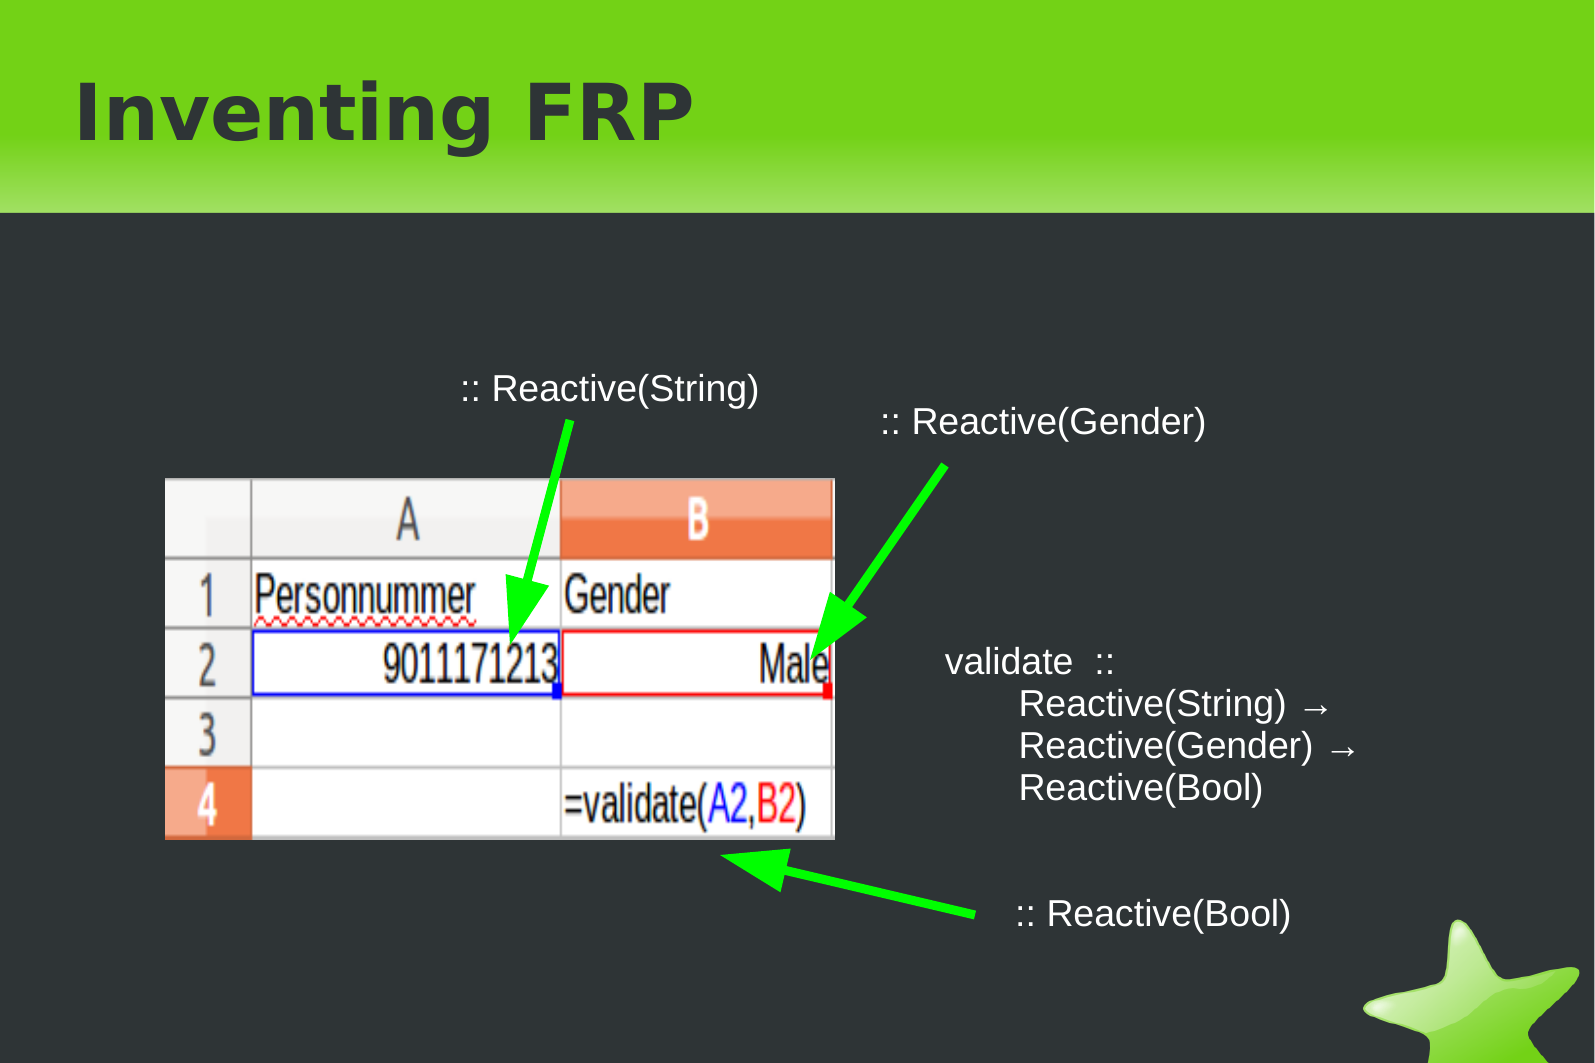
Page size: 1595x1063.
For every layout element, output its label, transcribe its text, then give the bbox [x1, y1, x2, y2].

text_box :: Reactive(Gender) [855, 393, 1306, 451]
title Inventing FRP [74, 25, 1510, 203]
text_box :: Reactive(Bool) [990, 885, 1441, 942]
picture [0, 0, 1595, 1063]
text_box validate :: Reactive(String) → Reactive(Gender) → Reactive(Bool) [930, 633, 1381, 858]
text_box :: Reactive(String) [435, 360, 886, 417]
